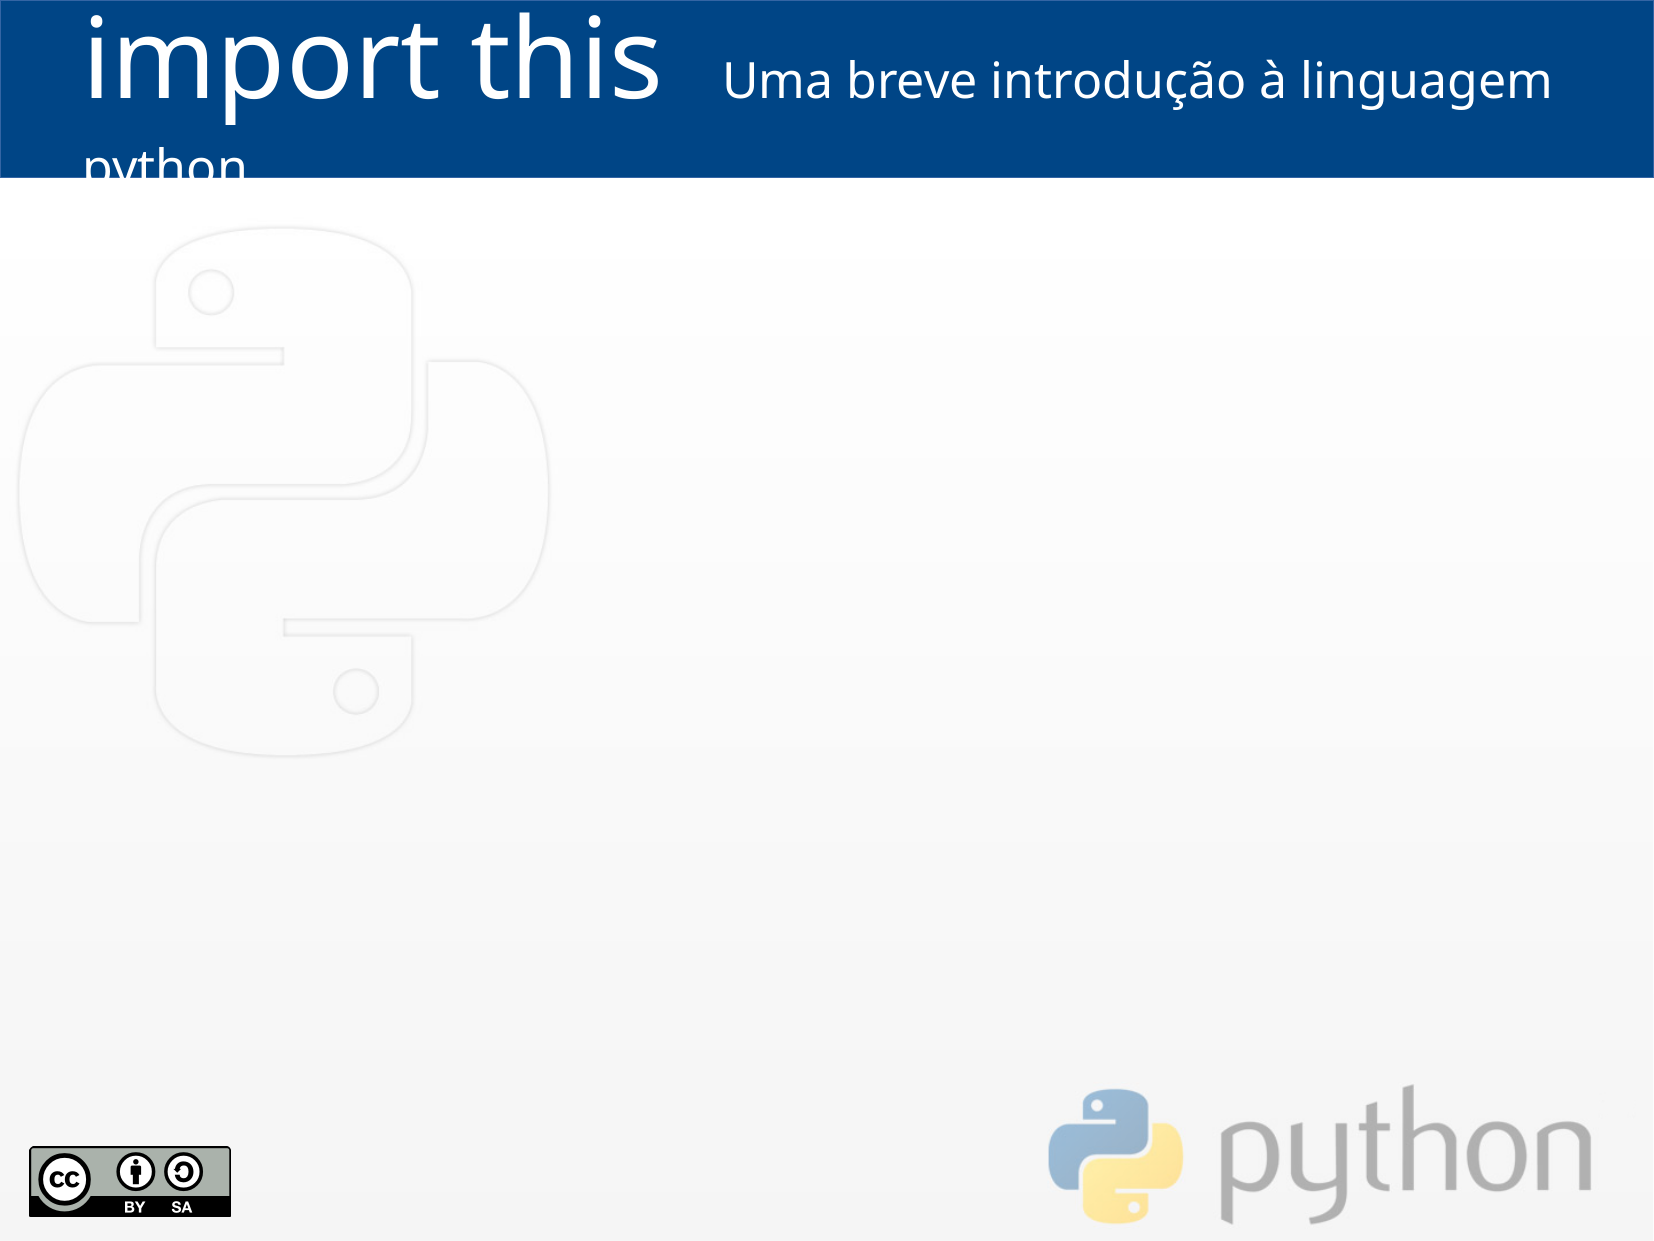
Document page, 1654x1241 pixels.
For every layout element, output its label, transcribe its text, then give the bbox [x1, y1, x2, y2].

text_box [0, 0, 1654, 178]
picture [0, 208, 1654, 1241]
title import this Uma breve introdução à linguagem python [82, 1, 1571, 178]
